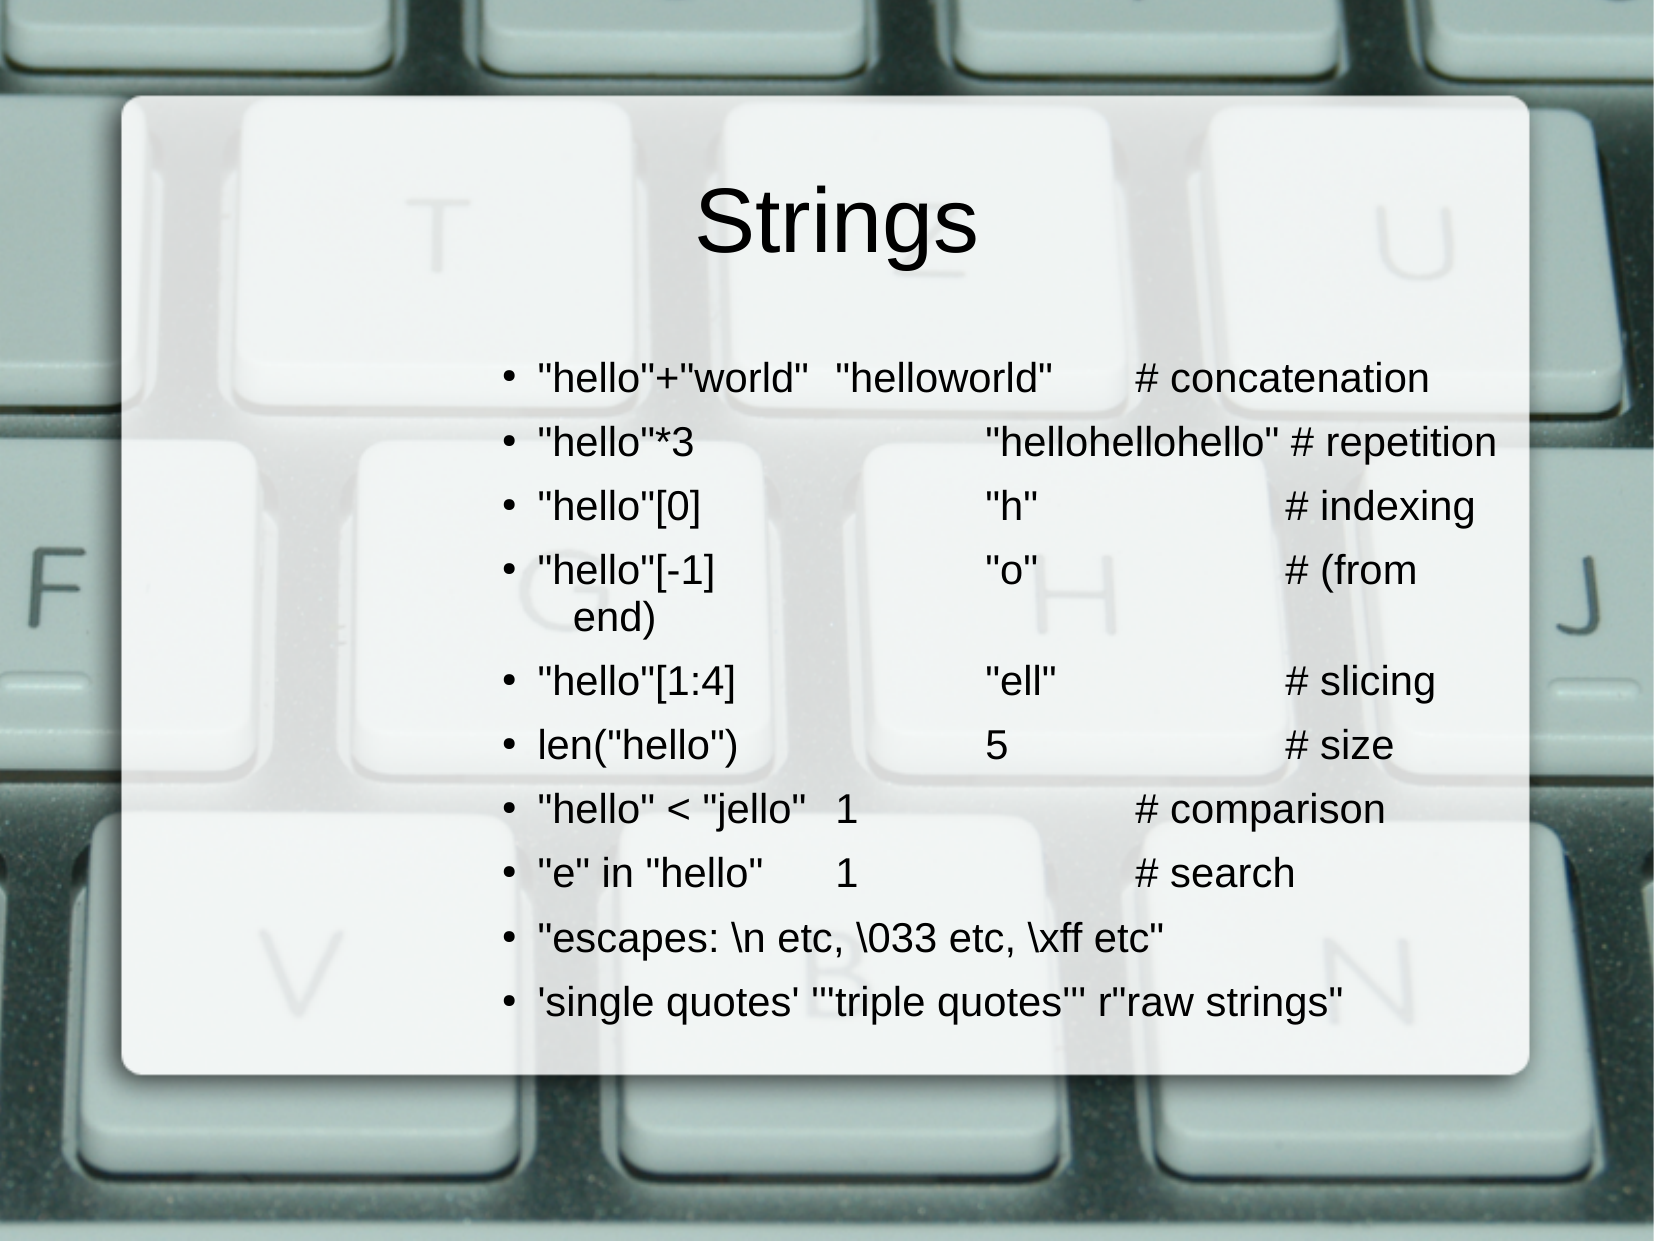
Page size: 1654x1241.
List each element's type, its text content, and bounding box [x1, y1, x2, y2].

list "hello"+"world" "helloworld" # concatenation "hello"*3 "hellohellohello" # repetition "hello"[0] "h" # indexing "hello"[-1] "o" # (from end) "hello"[1:4] "ell" # slicing len("hello") 5 # size "hello" < "jello" 1 # comparison "e" in "hello" 1 # search "escapes: \n etc, \033 etc, \xff etc" 'single quotes' '''triple quotes''' r"raw strings" [147, 354, 1506, 1241]
title Strings [135, 117, 1506, 325]
picture [0, 0, 1654, 1241]
